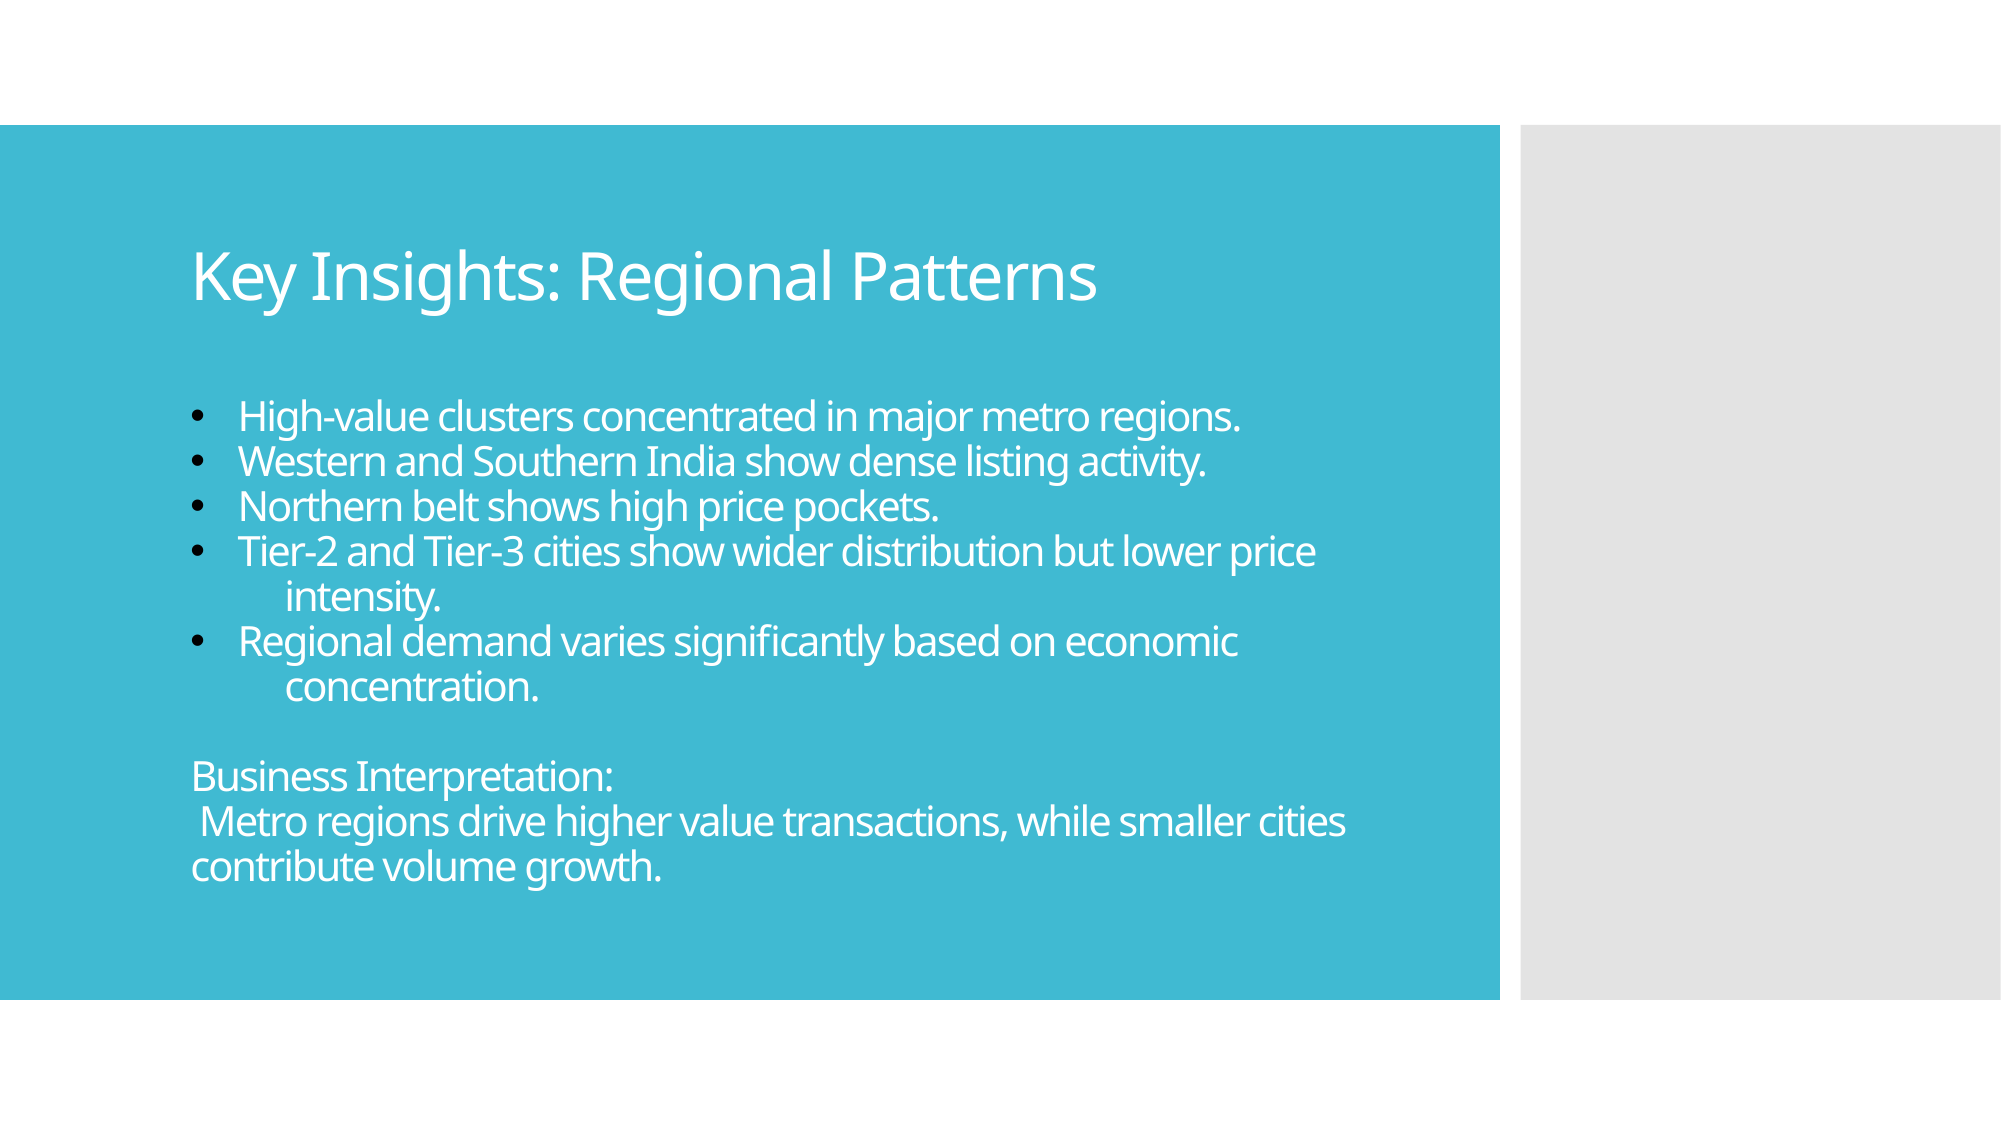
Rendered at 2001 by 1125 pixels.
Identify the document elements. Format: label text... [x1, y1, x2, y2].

title Key Insights: Regional Patterns High-value clusters concentrated in major metro regions. Western and Southern India show dense listing activity. Northern belt shows high price pockets. Tier-2 and Tier-3 cities show wider distribution but lower price intensity. Regional demand varies significantly based on economic concentration. Business Interpretation: Metro regions drive higher value transactions, while smaller cities contribute volume growth. [175, 235, 1376, 770]
